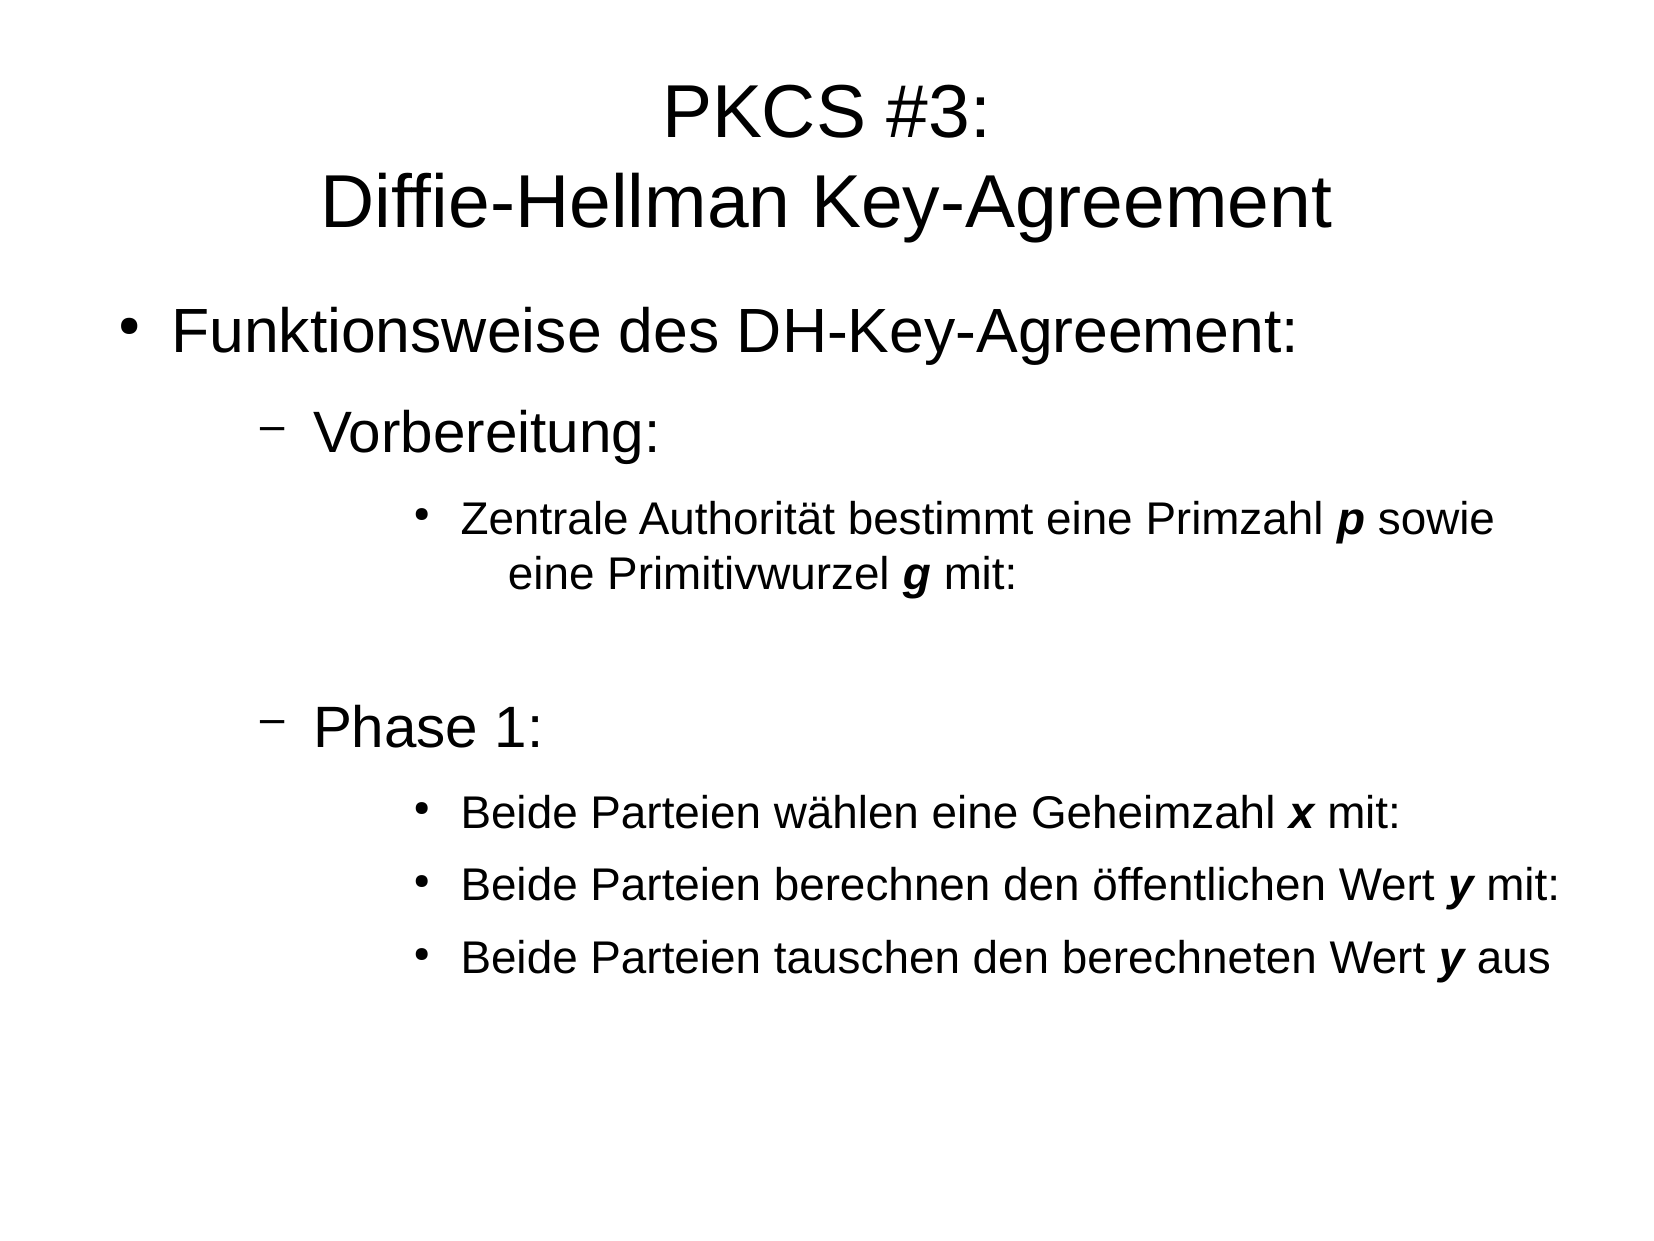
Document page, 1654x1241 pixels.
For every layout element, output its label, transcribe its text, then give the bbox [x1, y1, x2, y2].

text_box PKCS #3: Diffie-Hellman Key-Agreement [82, 62, 1571, 243]
text_box Funktionsweise des DH-Key-Agreement: Vorbereitung: Zentrale Authorität bestimmt eine Primzahl p sowie eine Primitivwurzel g mit: Phase 1: Beide Parteien wählen eine Geheimzahl x mit: Beide Parteien berechnen den öffentlichen Wert y mit: Beide Parteien tauschen den berechneten Wert y aus [82, 290, 1571, 1164]
